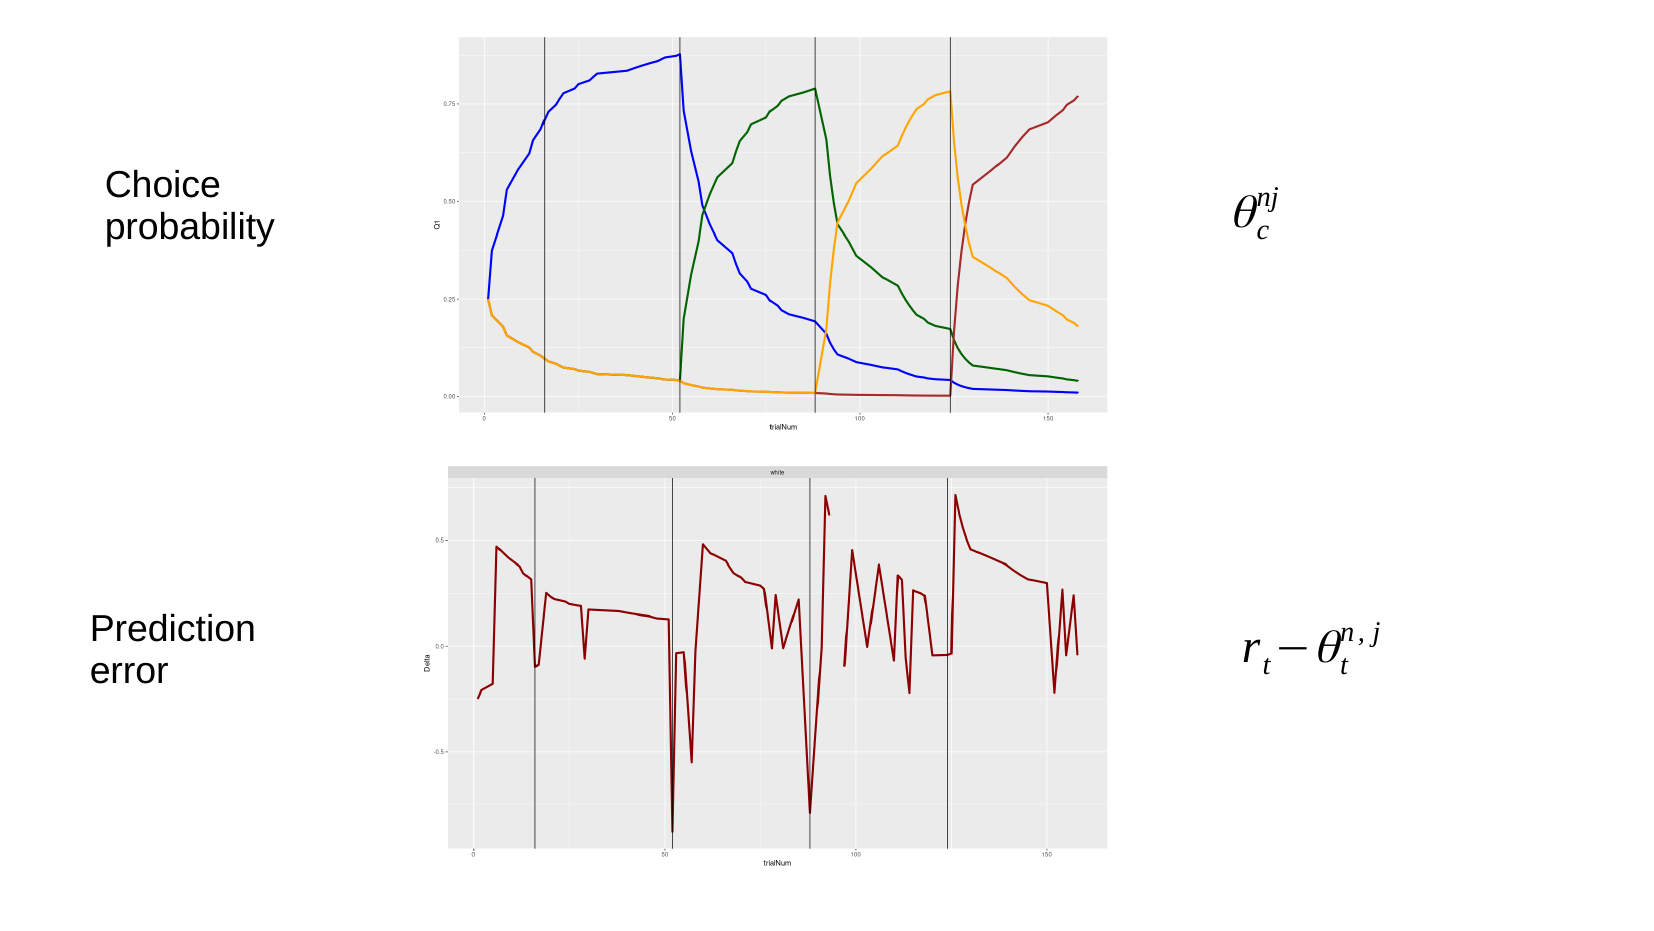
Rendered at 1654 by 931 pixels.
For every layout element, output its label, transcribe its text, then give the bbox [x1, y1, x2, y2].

text_box Prediction error [75, 600, 346, 699]
picture [430, 33, 1111, 436]
chart [1230, 615, 1394, 682]
picture [420, 462, 1111, 871]
text_box Choice probability [90, 156, 361, 256]
chart [1217, 180, 1291, 247]
